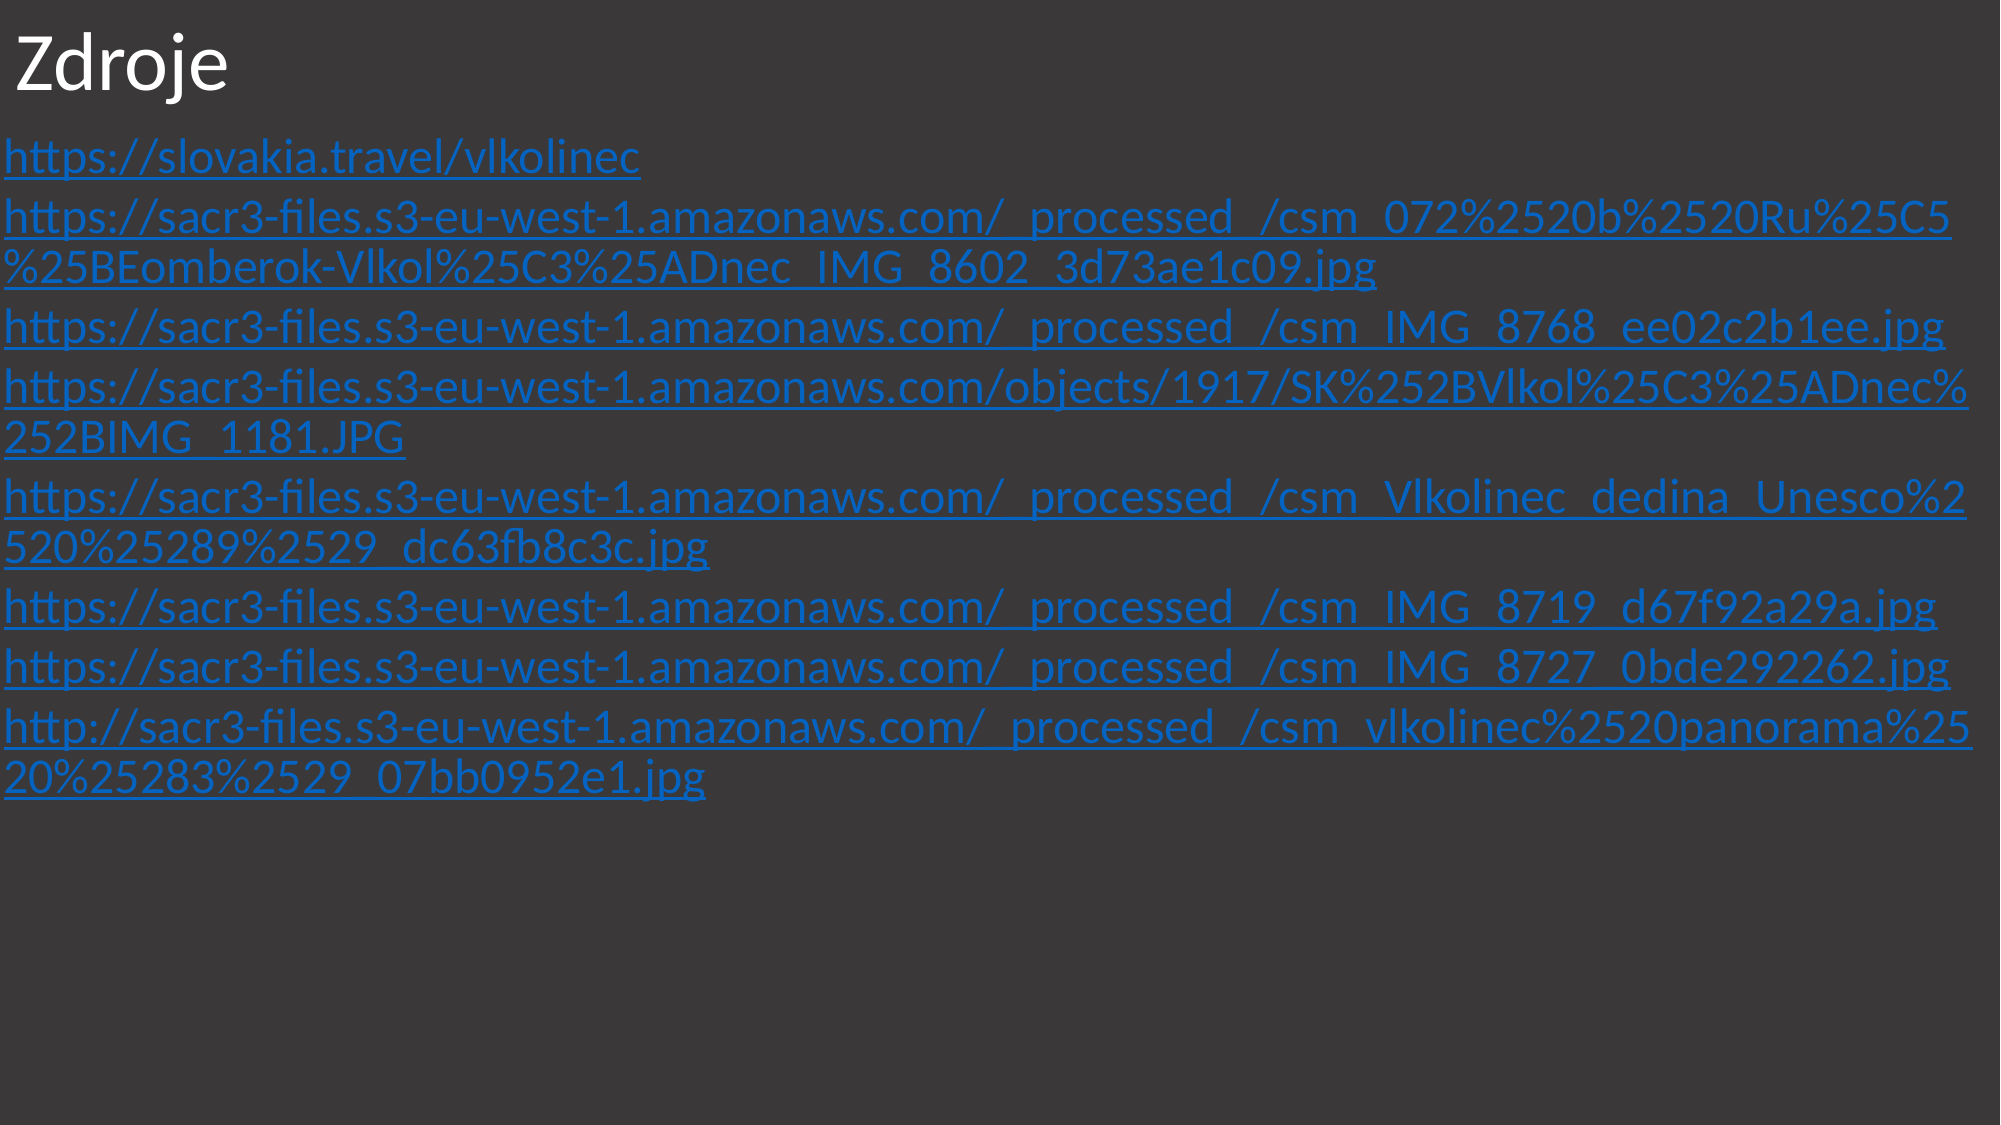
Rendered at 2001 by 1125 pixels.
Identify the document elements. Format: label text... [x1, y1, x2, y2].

text_box https://slovakia.travel/vlkolinec https://sacr3-files.s3-eu-west-1.amazonaws.com/_processed_/csm_072%2520b%2520Ru%25C5%25BEomberok-Vlkol%25C3%25ADnec_IMG_8602_3d73ae1c09.jpg https://sacr3-files.s3-eu-west-1.amazonaws.com/_processed_/csm_IMG_8768_ee02c2b1ee.jpg https://sacr3-files.s3-eu-west-1.amazonaws.com/objects/1917/SK%252BVlkol%25C3%25ADnec%252BIMG_1181.JPG https://sacr3-files.s3-eu-west-1.amazonaws.com/_processed_/csm_Vlkolinec_dedina_Unesco%2520%25289%2529_dc63fb8c3c.jpg https://sacr3-files.s3-eu-west-1.amazonaws.com/_processed_/csm_IMG_8719_d67f92a29a.jpg https://sacr3-files.s3-eu-west-1.amazonaws.com/_processed_/csm_IMG_8727_0bde292262.jpg http://sacr3-files.s3-eu-west-1.amazonaws.com/_processed_/csm_vlkolinec%2520panorama%2520%25283%2529_07bb0952e1.jpg [0, 116, 2000, 672]
text_box Zdroje [0, 0, 248, 116]
